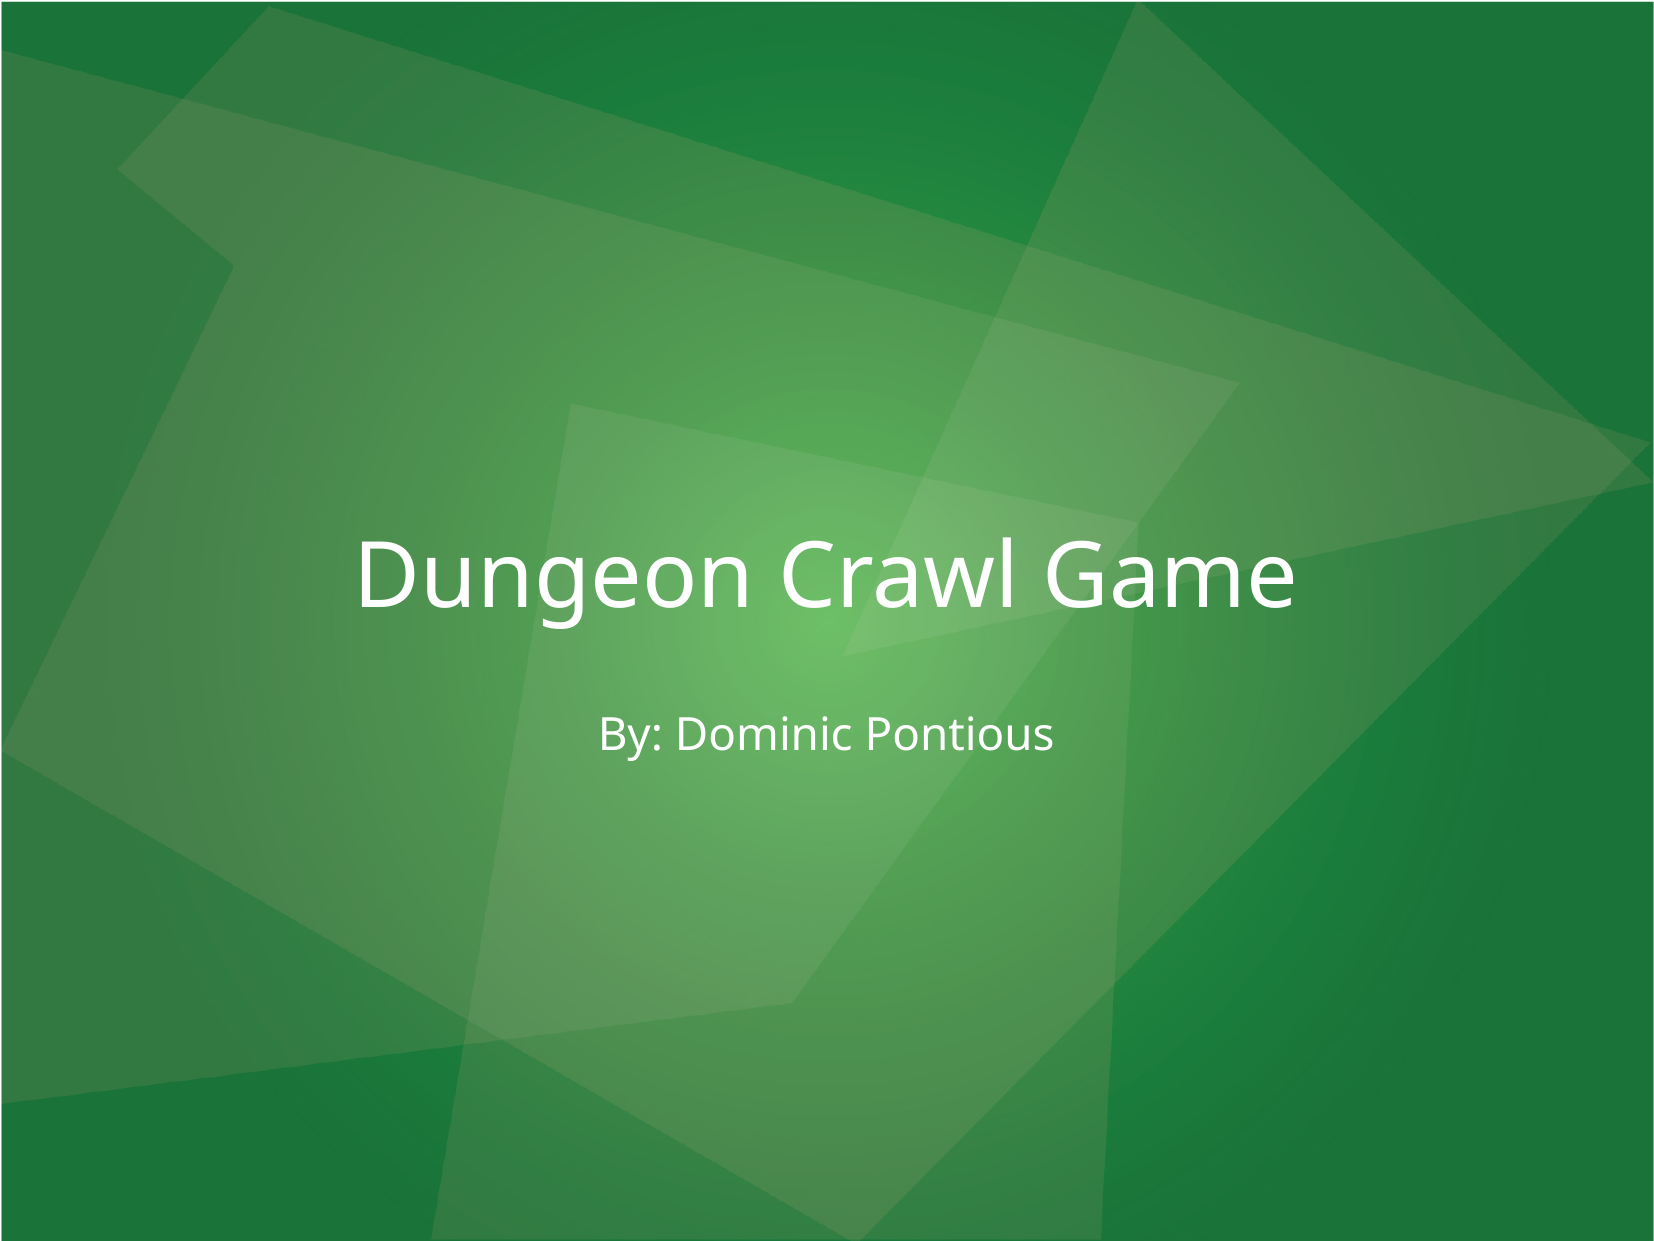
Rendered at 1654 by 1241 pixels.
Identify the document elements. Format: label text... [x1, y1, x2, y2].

subtitle By: Dominic Pontious [481, 676, 1172, 789]
picture [0, 0, 1654, 1241]
title Dungeon Crawl Game [322, 496, 1331, 647]
